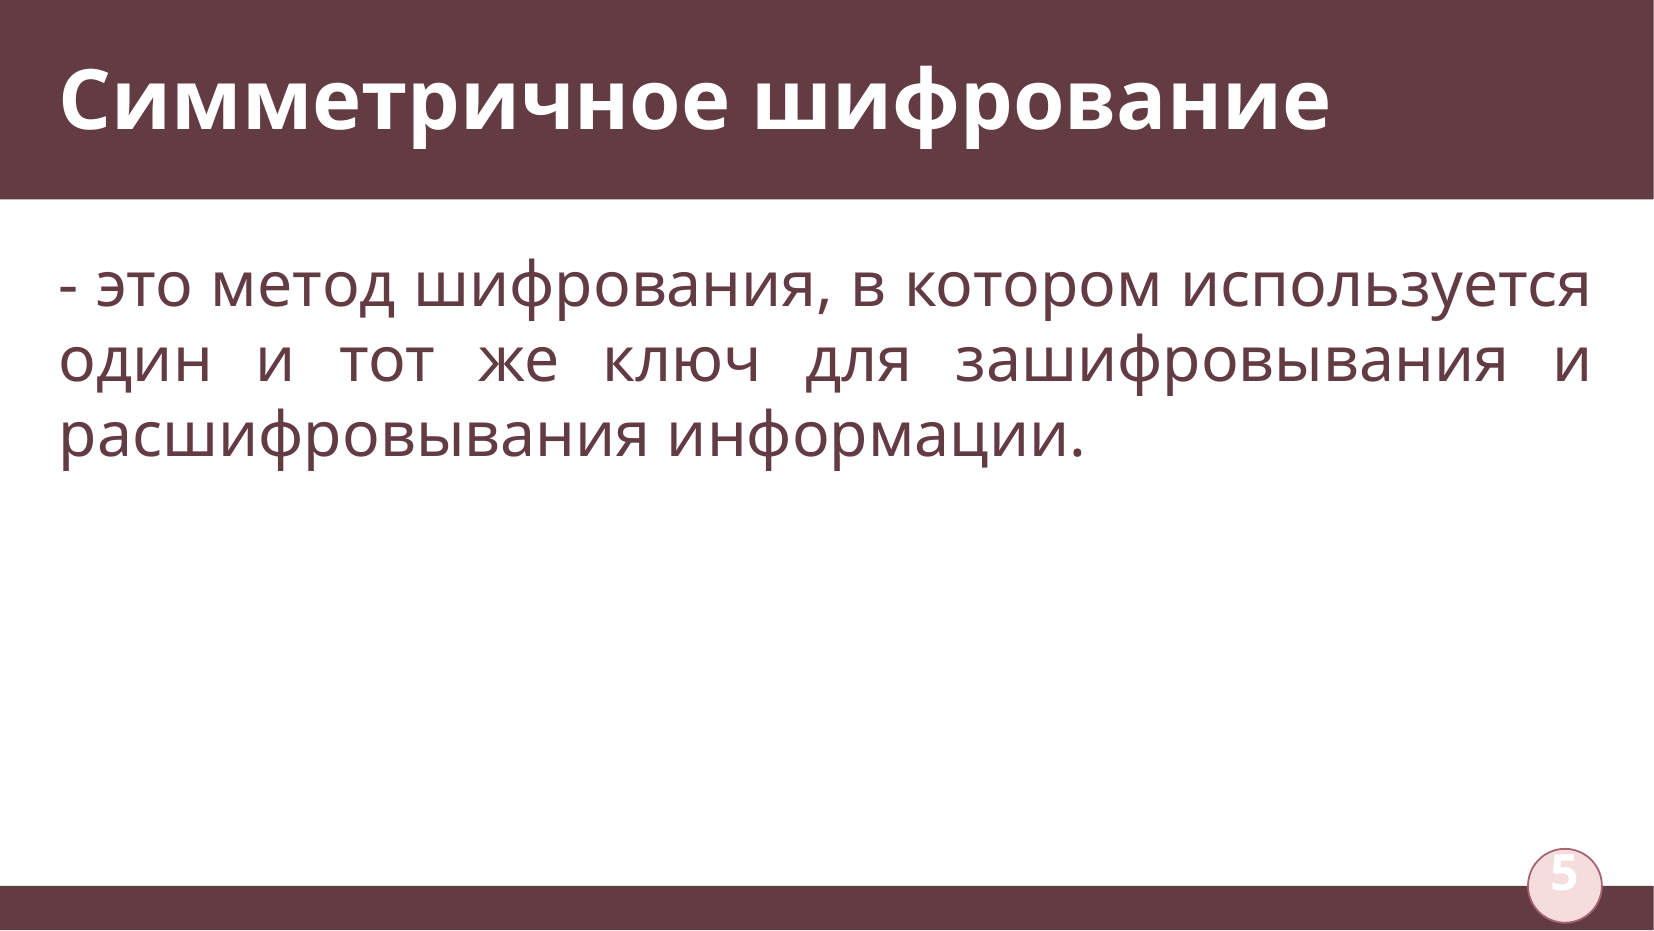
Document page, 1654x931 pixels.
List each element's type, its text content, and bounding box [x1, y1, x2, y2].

list - это метод шифрования, в котором используется один и тот же ключ для зашифровывания и расшифровывания информации. [59, 243, 1595, 769]
title Симметричное шифрование [59, 37, 1595, 155]
